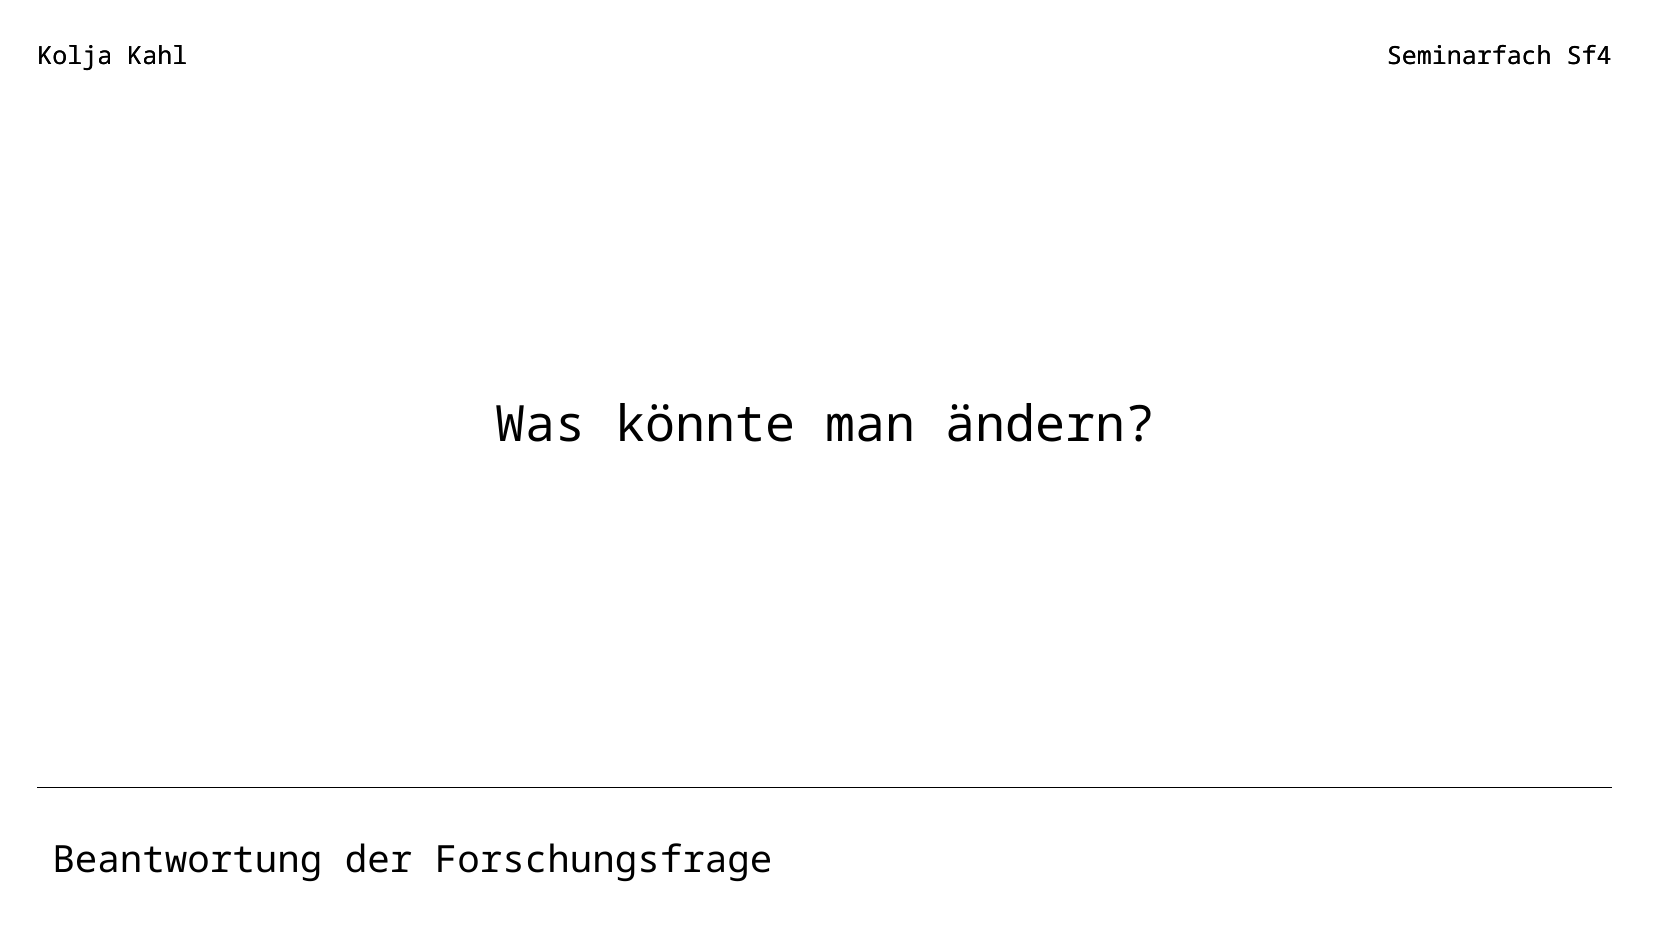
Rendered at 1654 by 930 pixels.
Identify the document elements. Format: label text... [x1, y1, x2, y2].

text_box Beantwortung der Forschungsfrage [37, 825, 901, 930]
title Seminarfach Sf4 [1312, 37, 1612, 76]
title Kolja Kahl [37, 37, 225, 76]
text_box Was könnte man ändern? [37, 131, 1613, 713]
